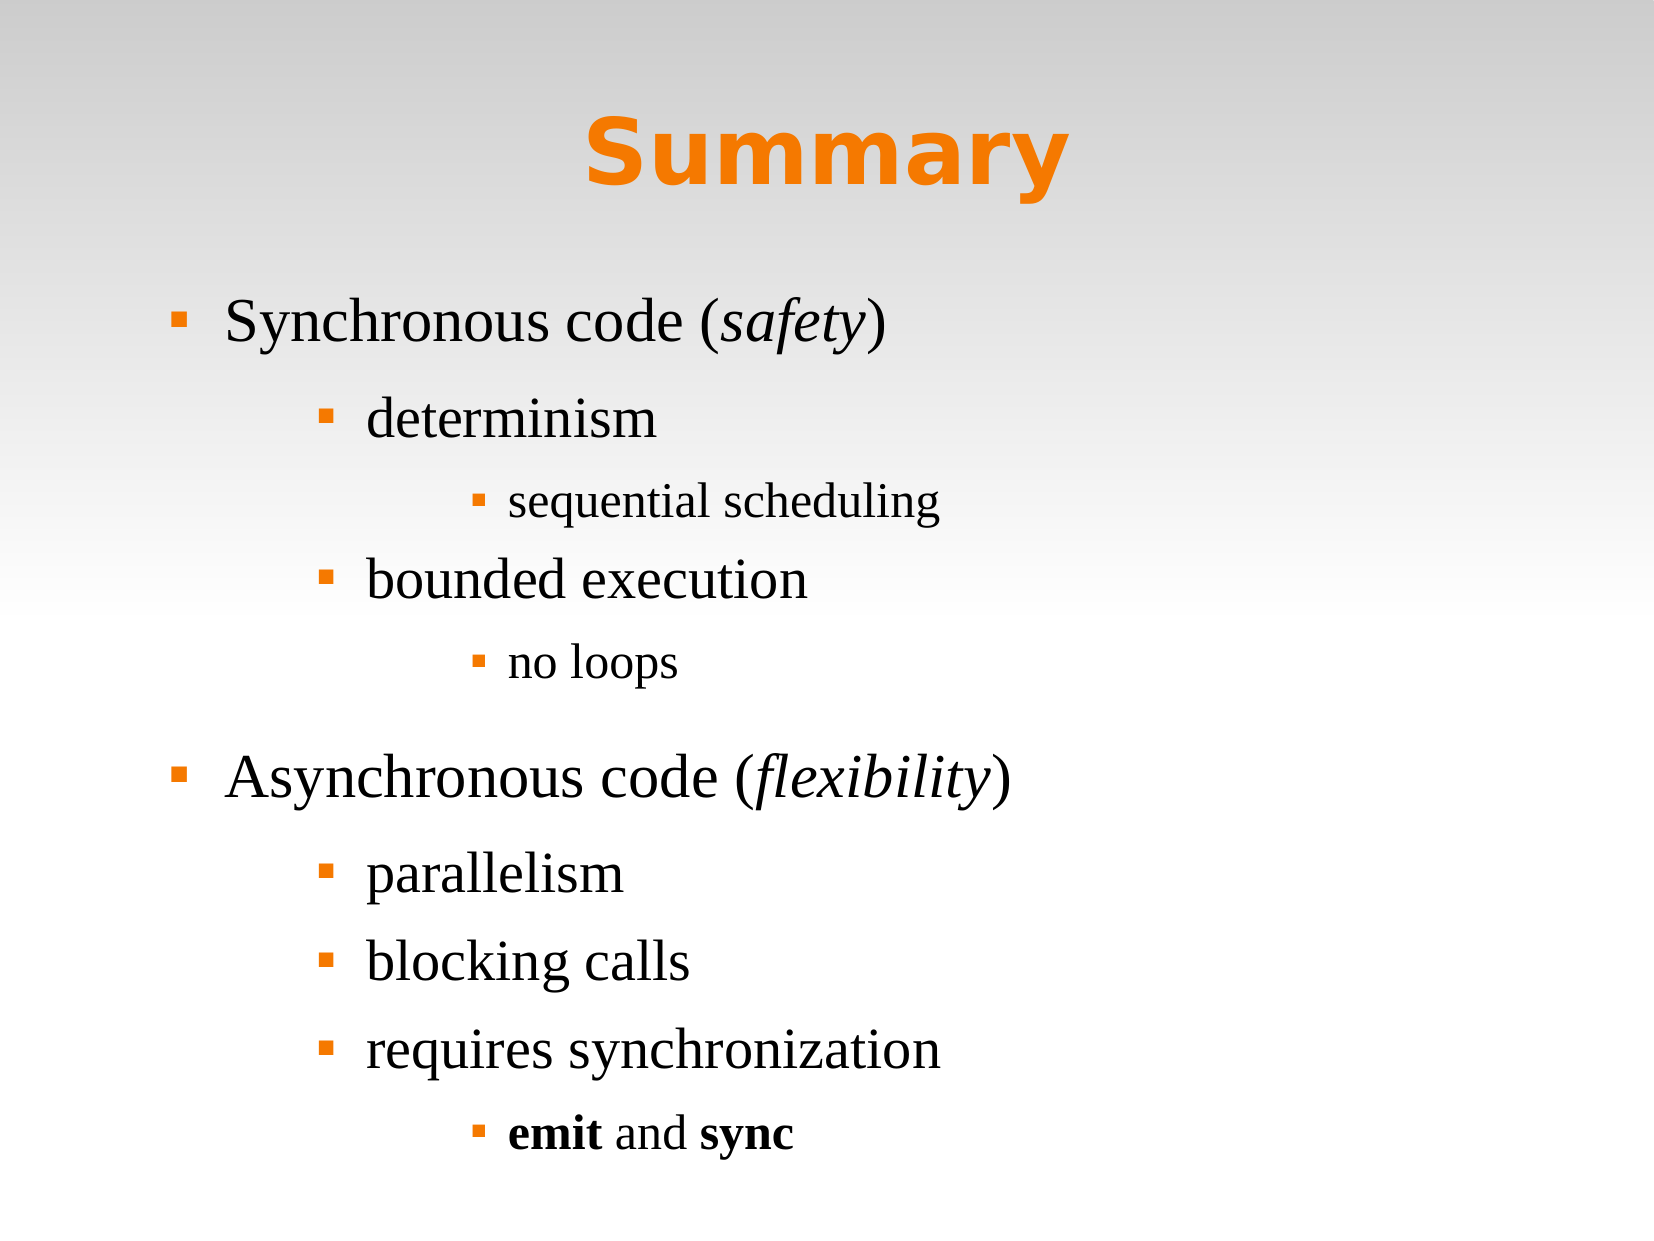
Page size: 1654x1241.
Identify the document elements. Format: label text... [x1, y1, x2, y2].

title Summary [82, 49, 1571, 231]
list Synchronous code (safety) determinism sequential scheduling bounded execution no loops Asynchronous code (flexibility) parallelism blocking calls requires synchronization emit and sync [82, 231, 1571, 1226]
